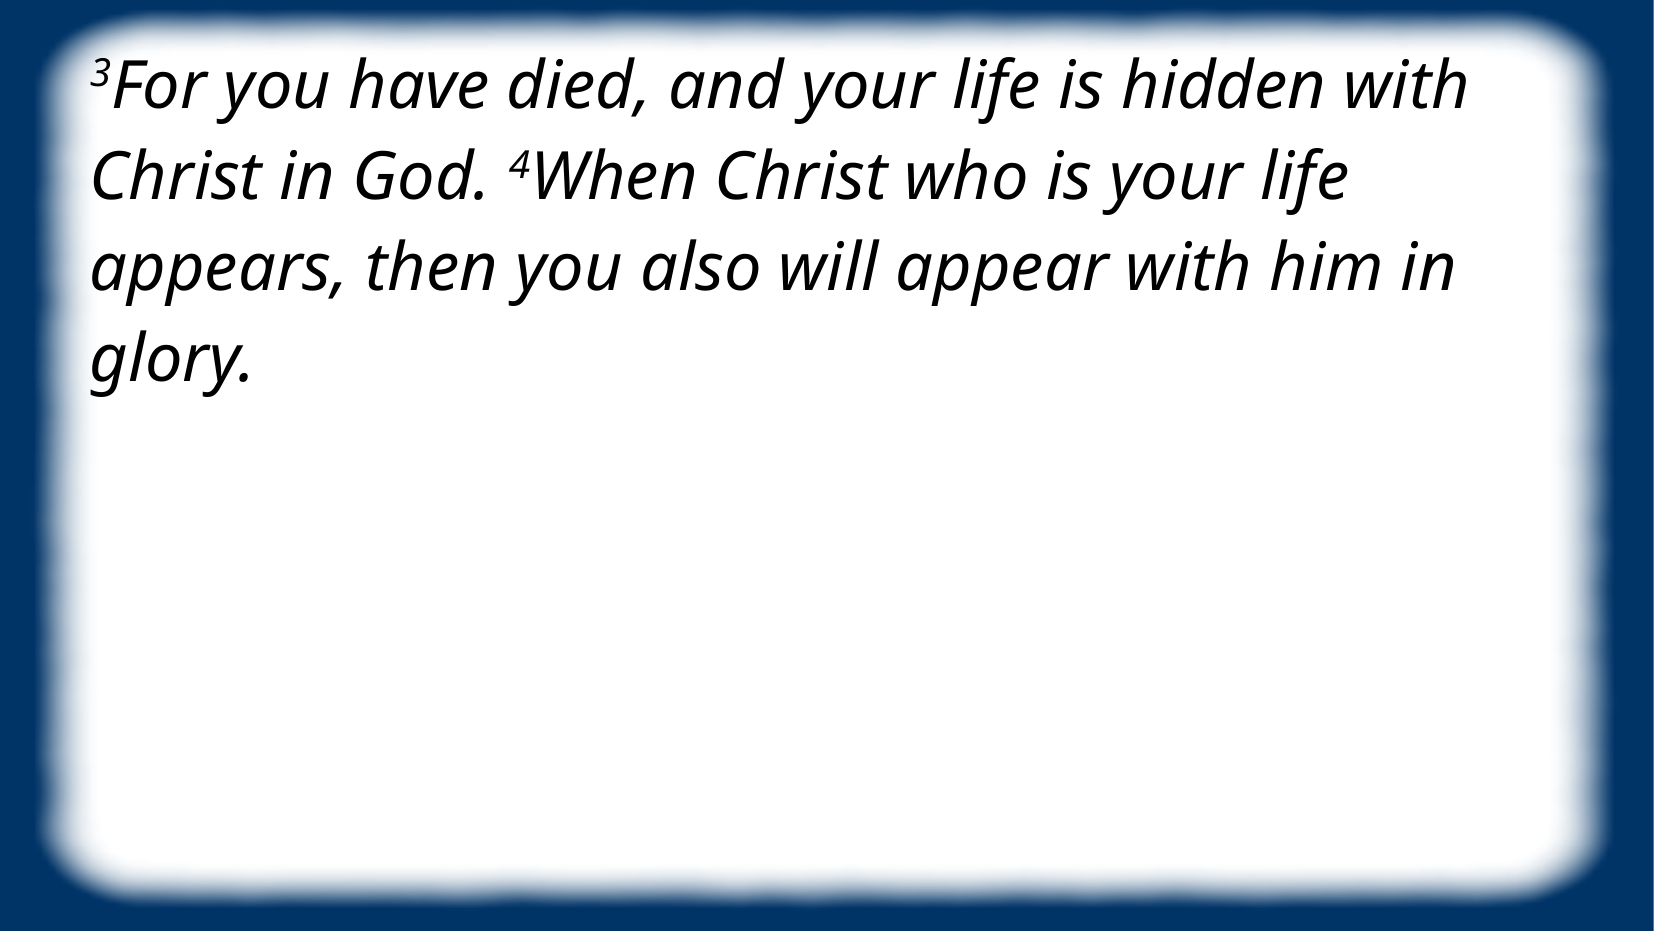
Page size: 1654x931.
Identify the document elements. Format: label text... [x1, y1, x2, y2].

text_box 3For you have died, and your life is hidden with Christ in God. 4When Christ who is your life appears, then you also will appear with him in glory. [75, 30, 1576, 400]
picture [0, 0, 1654, 931]
